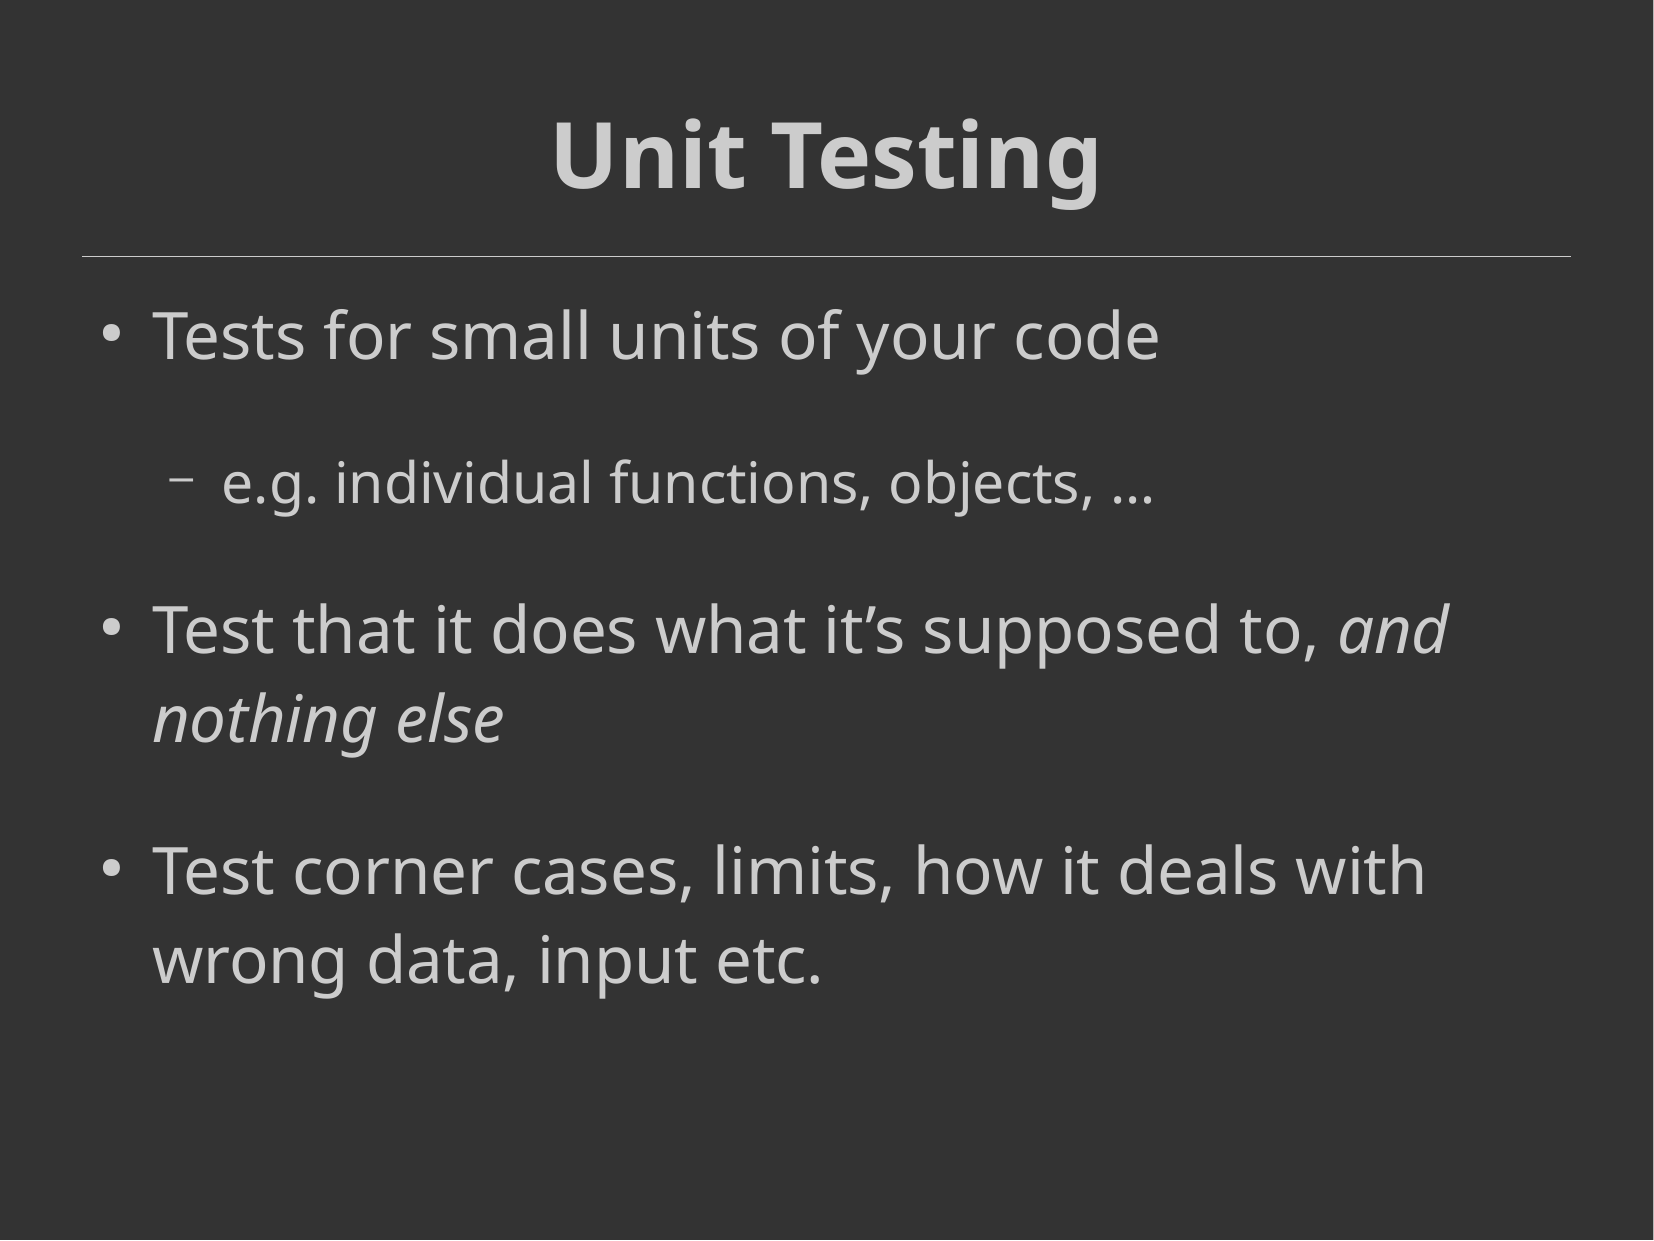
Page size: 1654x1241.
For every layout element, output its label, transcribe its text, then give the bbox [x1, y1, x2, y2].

list Tests for small units of your code e.g. individual functions, objects, … Test that it does what it’s supposed to, and nothing else Test corner cases, limits, how it deals with wrong data, input etc. [82, 290, 1571, 1010]
title Unit Testing [82, 49, 1571, 257]
